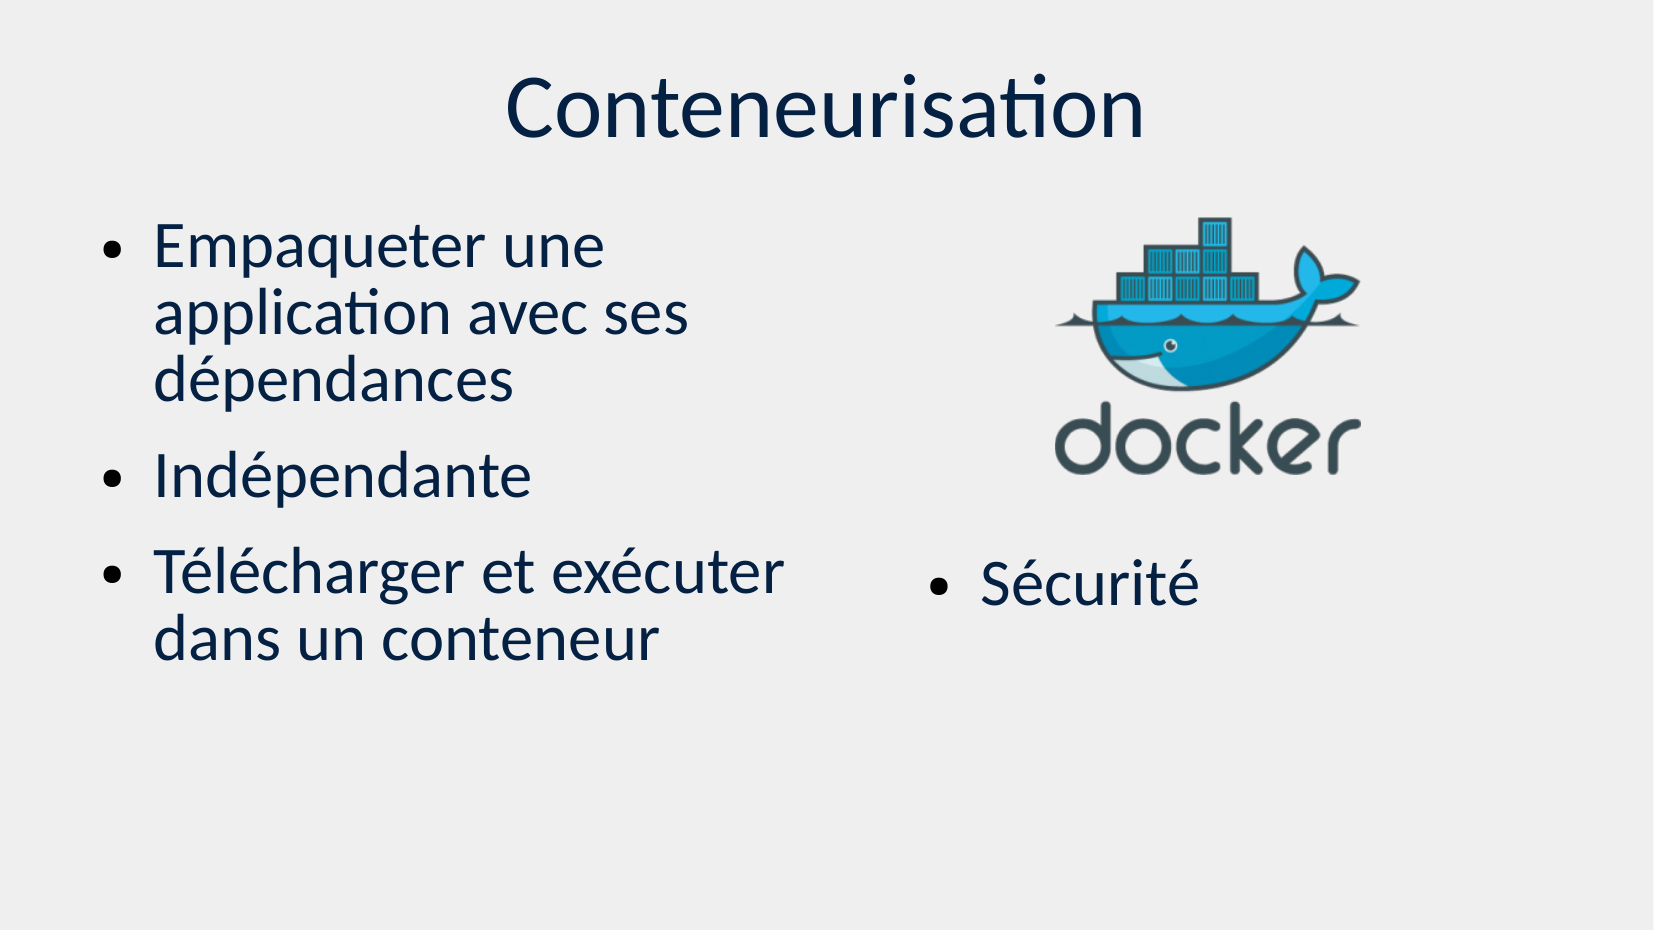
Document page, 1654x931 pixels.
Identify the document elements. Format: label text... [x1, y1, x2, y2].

picture [1055, 217, 1361, 475]
list Sécurité [909, 555, 1572, 757]
list Empaqueter une application avec ses dépendances Indépendante Télécharger et exécuter dans un conteneur [82, 217, 809, 758]
title Conteneurisation [82, 37, 1571, 193]
